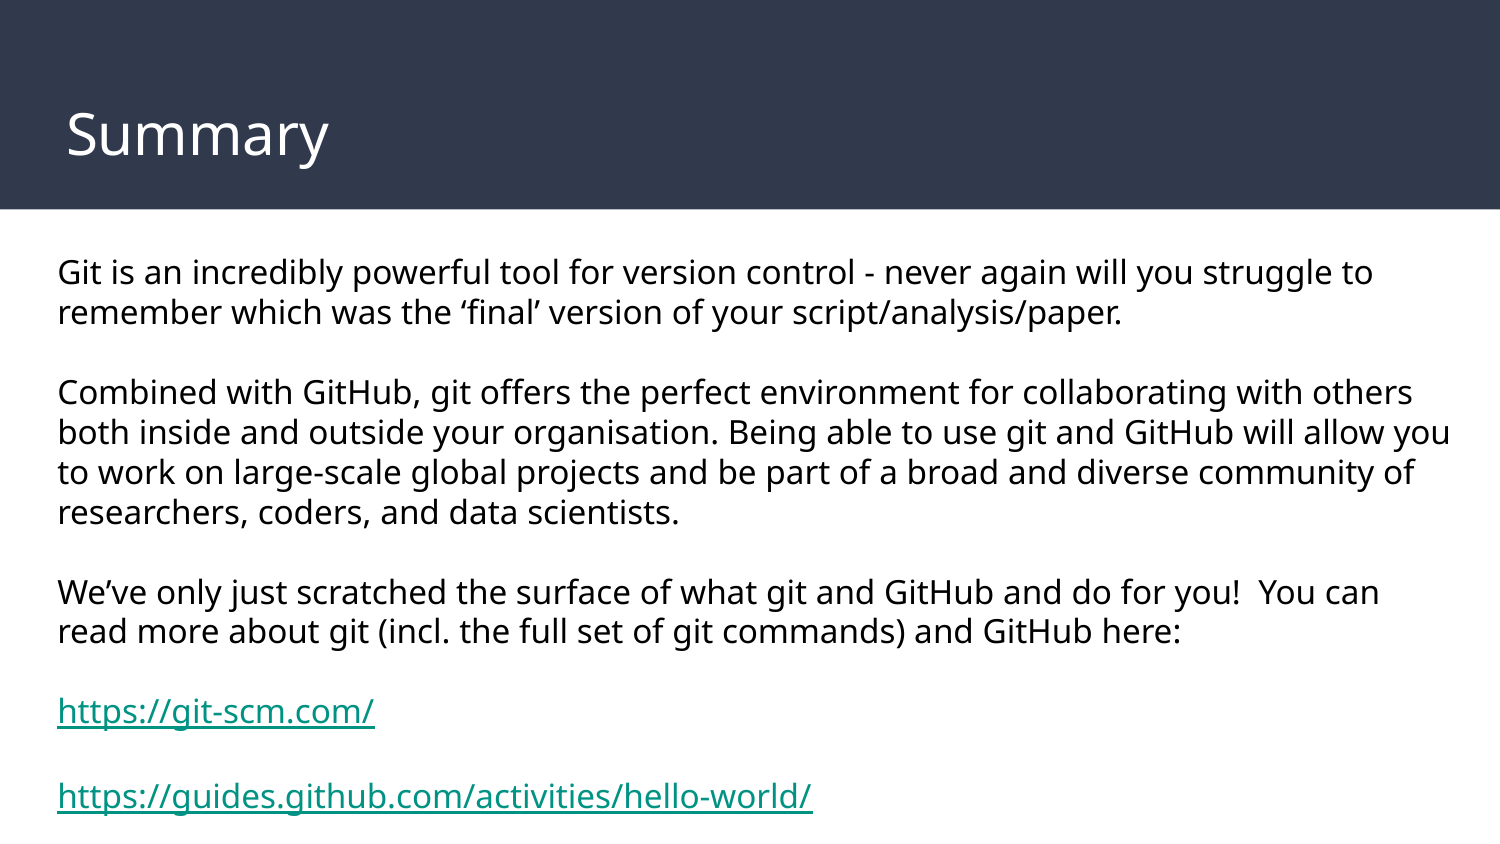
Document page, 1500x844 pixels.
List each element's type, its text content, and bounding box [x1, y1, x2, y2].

text_box Git is an incredibly powerful tool for version control - never again will you struggle to remember which was the ‘final’ version of your script/analysis/paper. Combined with GitHub, git offers the perfect environment for collaborating with others both inside and outside your organisation. Being able to use git and GitHub will allow you to work on large-scale global projects and be part of a broad and diverse community of researchers, coders, and data scientists. We’ve only just scratched the surface of what git and GitHub and do for you! You can read more about git (incl. the full set of git commands) and GitHub here: https://git-scm.com/ https://guides.github.com/activities/hello-world/ [42, 236, 1471, 824]
title Summary [51, 82, 1449, 185]
